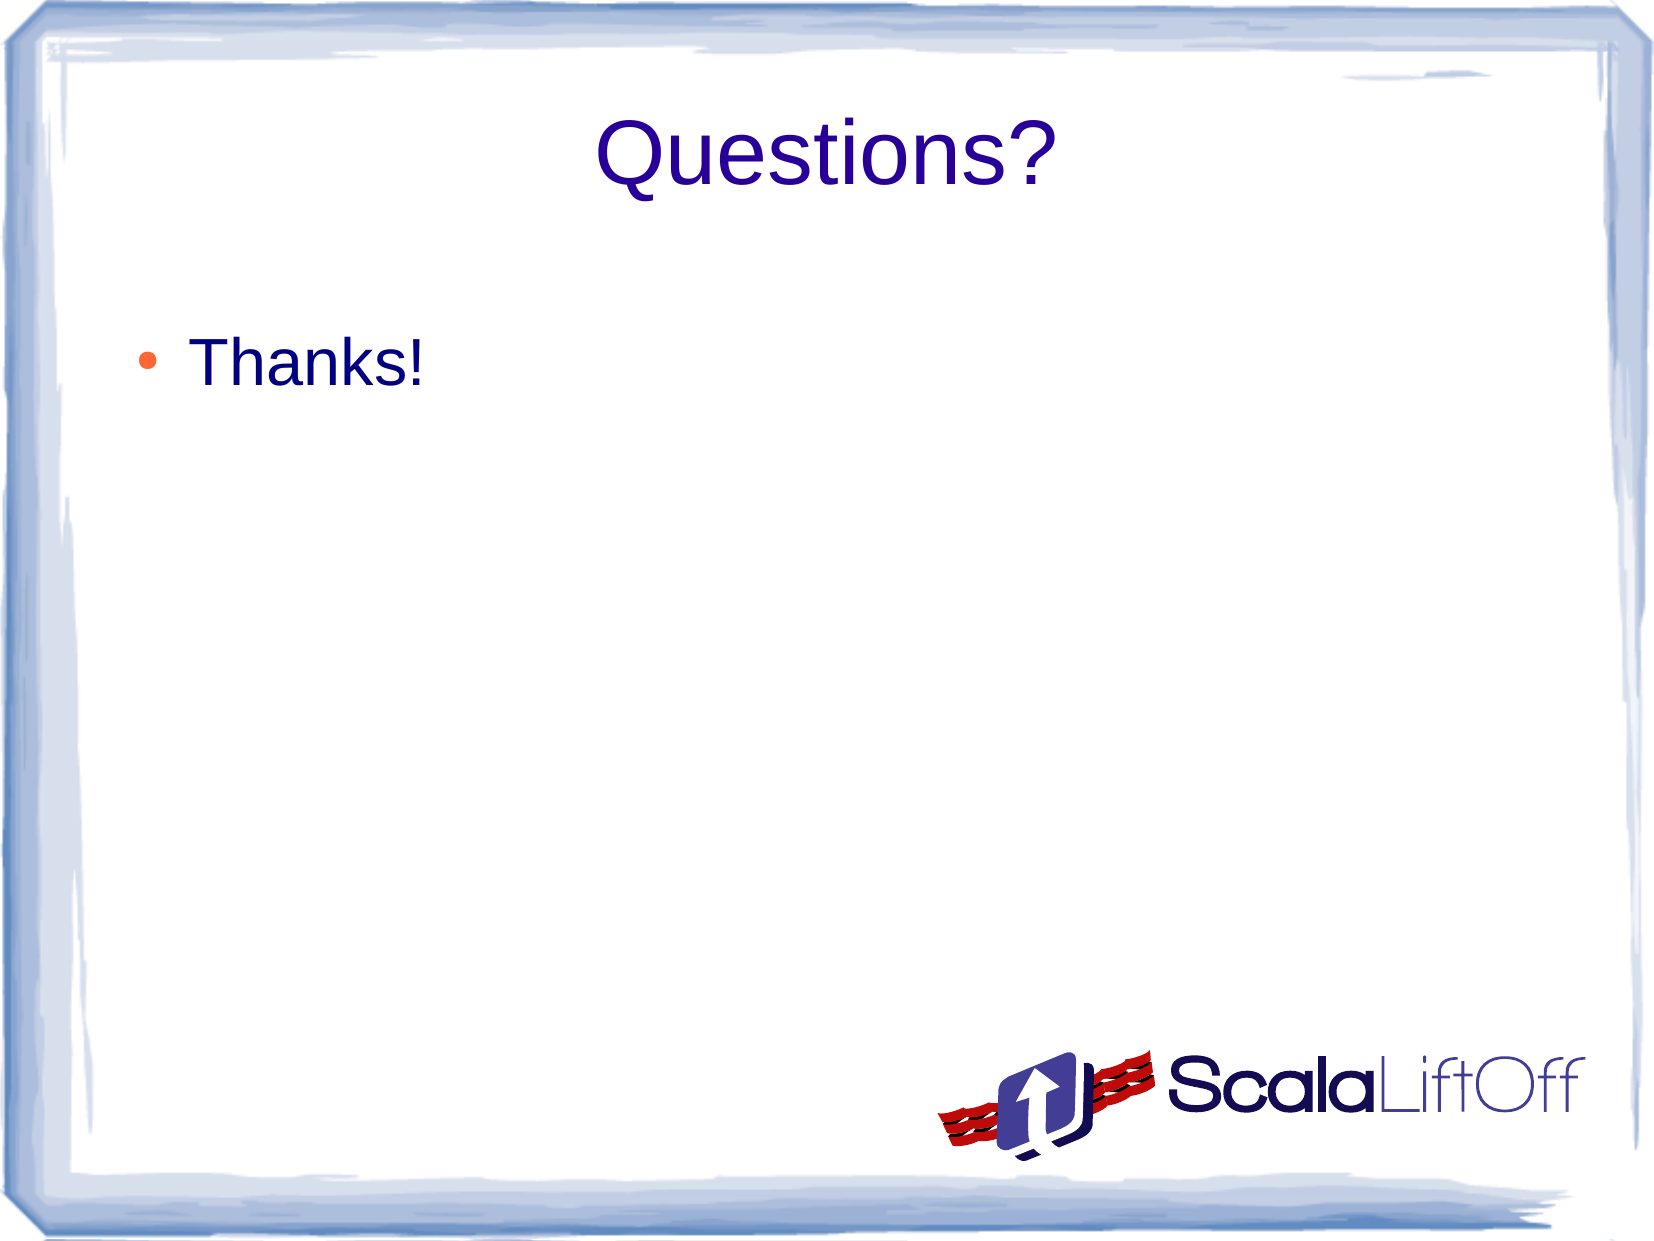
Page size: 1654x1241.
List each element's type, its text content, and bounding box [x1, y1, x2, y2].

list Thanks! [118, 324, 1571, 1031]
picture [0, 0, 1654, 1241]
title Questions? [82, 56, 1571, 250]
